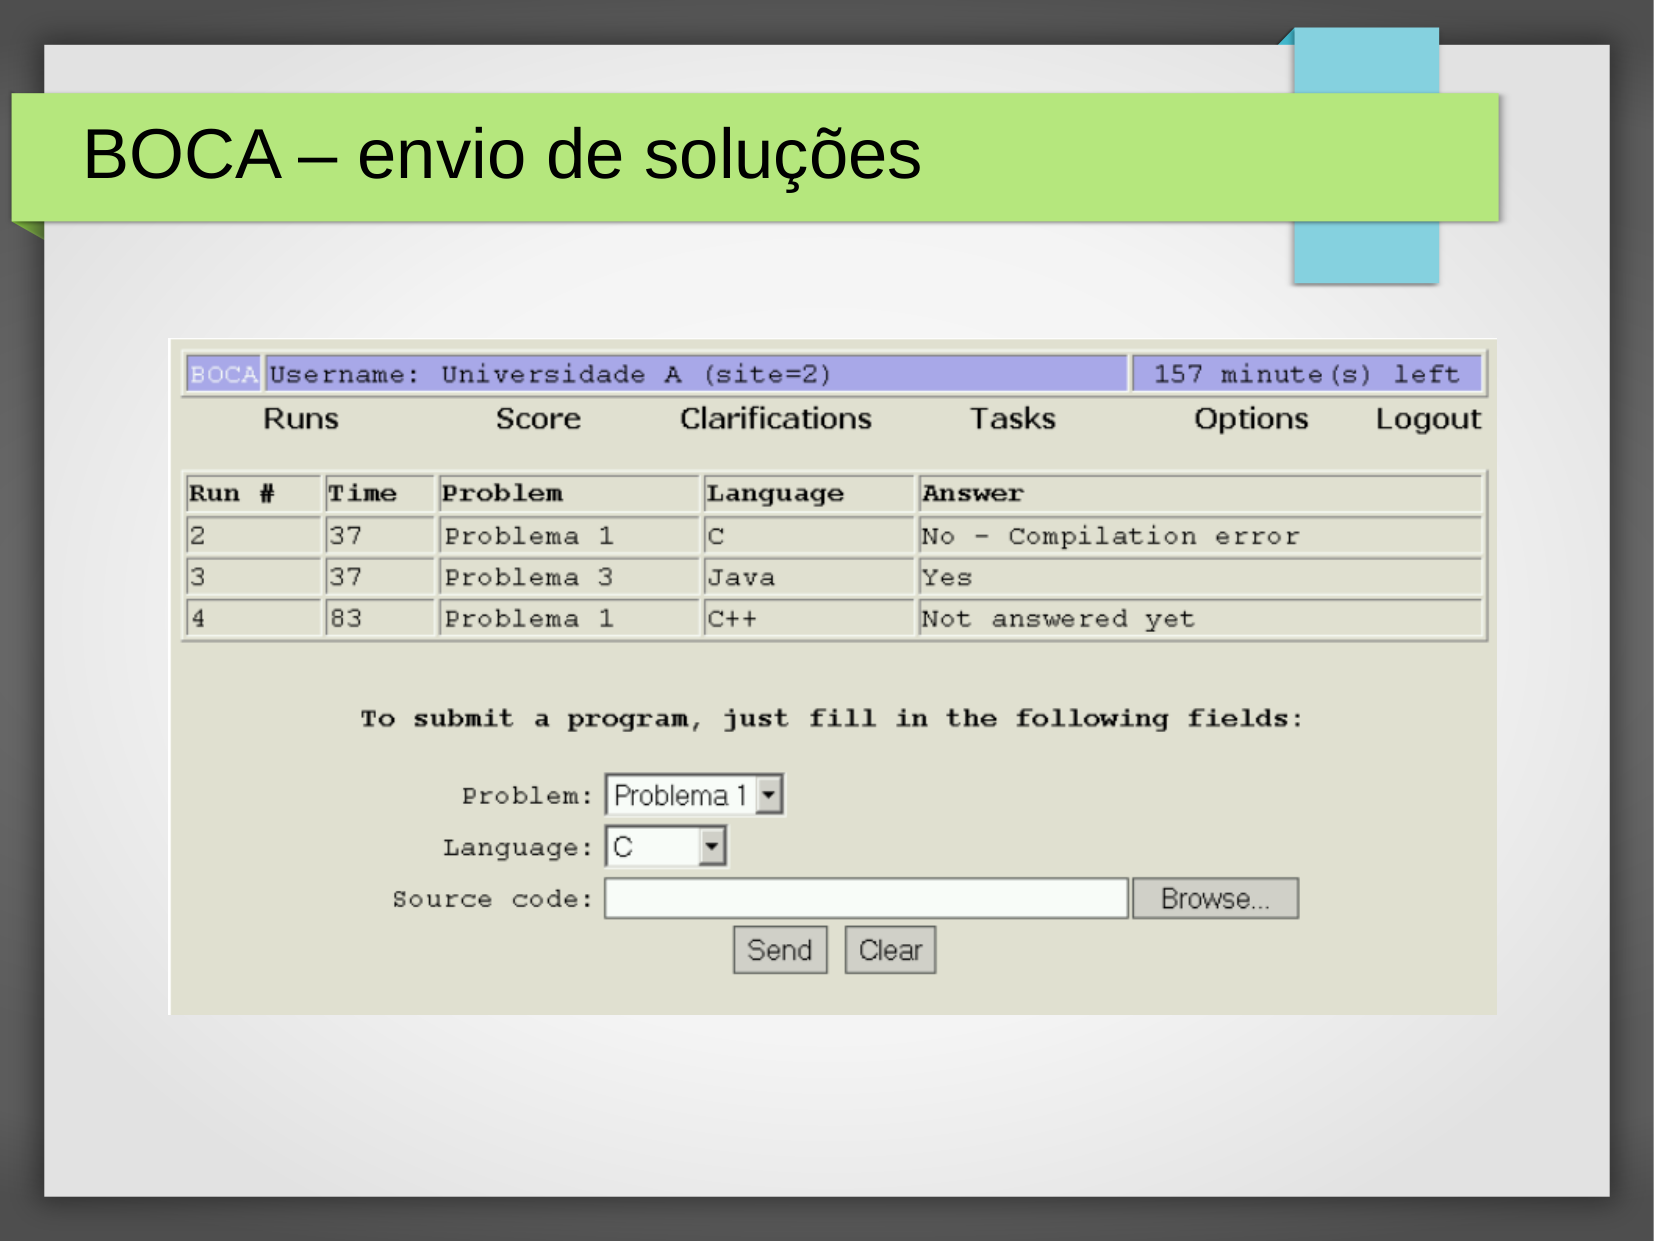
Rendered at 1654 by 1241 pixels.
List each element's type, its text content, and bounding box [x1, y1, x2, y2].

title BOCA – envio de soluções [82, 94, 1264, 213]
picture [0, 0, 1654, 1241]
